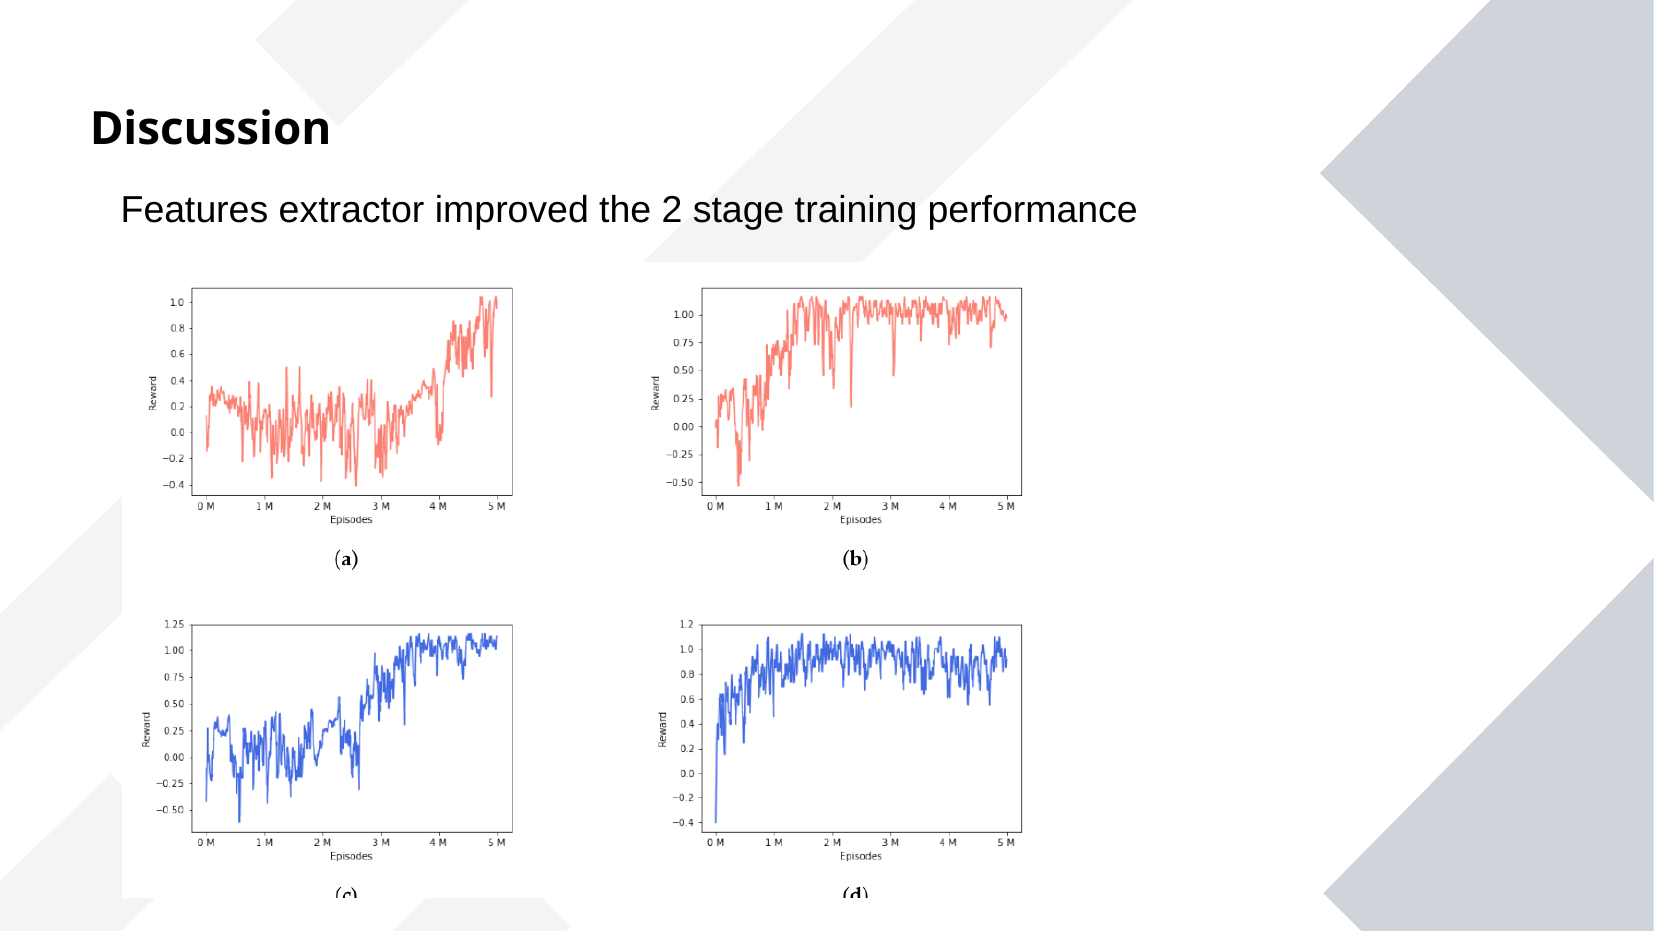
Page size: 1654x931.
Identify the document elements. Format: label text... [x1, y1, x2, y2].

text_box Features extractor improved the 2 stage training performance [105, 180, 1358, 280]
picture [122, 262, 1088, 898]
text_box Discussion [75, 87, 1418, 263]
